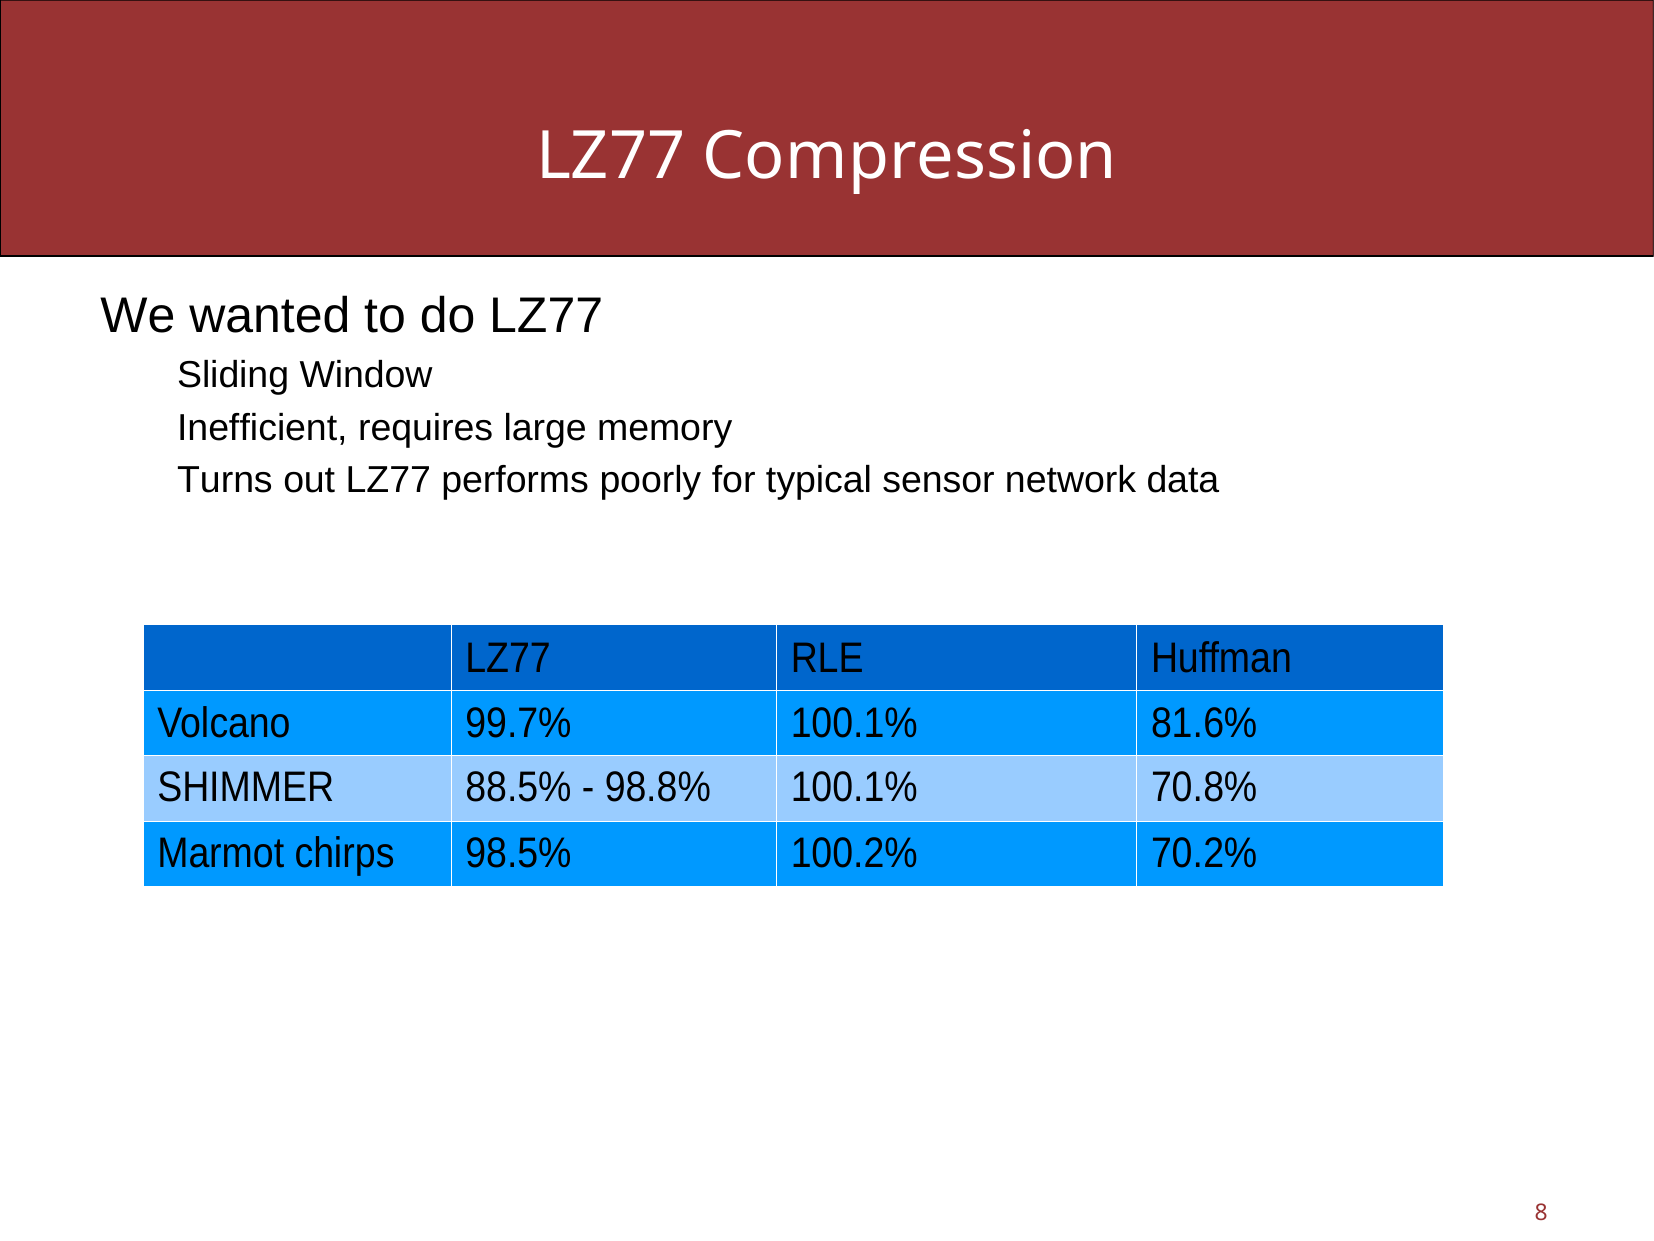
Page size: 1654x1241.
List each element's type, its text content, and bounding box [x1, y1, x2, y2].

list We wanted to do LZ77 Sliding Window Inefficient, requires large memory Turns out LZ77 performs poorly for typical sensor network data [82, 290, 1571, 1094]
picture [142, 624, 1443, 887]
title LZ77 Compression [82, 49, 1571, 257]
